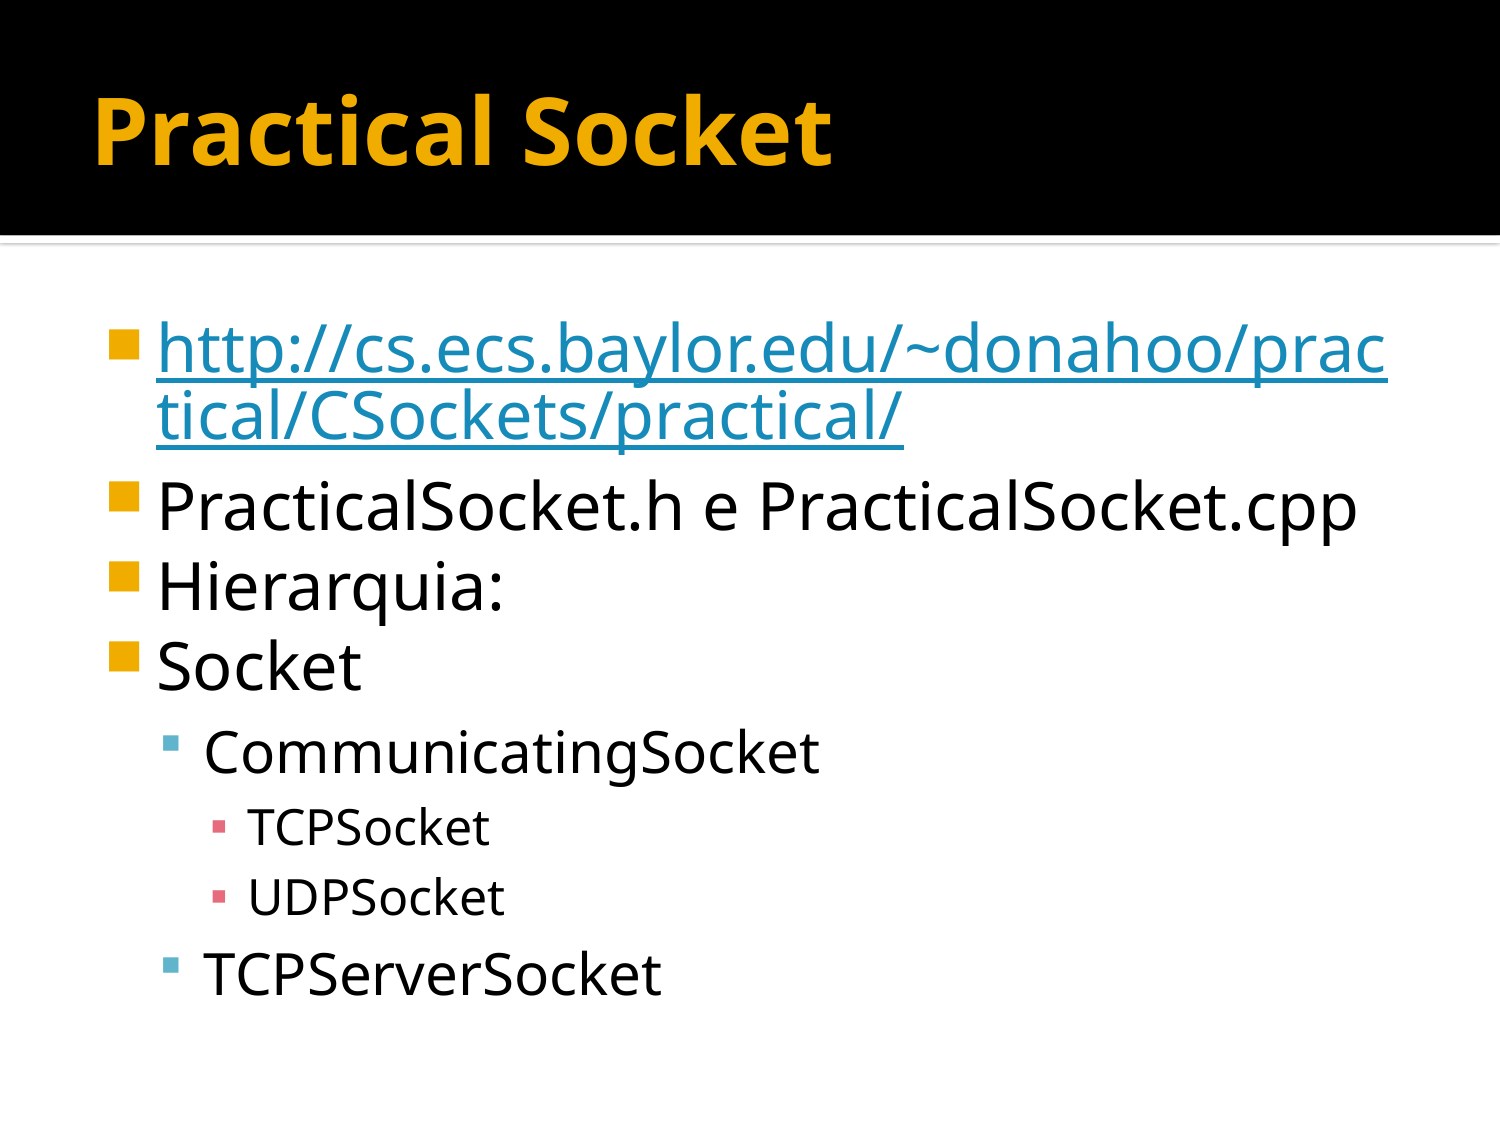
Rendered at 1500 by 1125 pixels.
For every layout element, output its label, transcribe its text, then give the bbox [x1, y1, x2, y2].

title Practical Socket [75, 25, 1425, 231]
list http://cs.ecs.baylor.edu/~donahoo/practical/CSockets/practical/ PracticalSocket.h e PracticalSocket.cpp Hierarquia: Socket CommunicatingSocket TCPSocket UDPSocket TCPServerSocket [75, 291, 1425, 1050]
